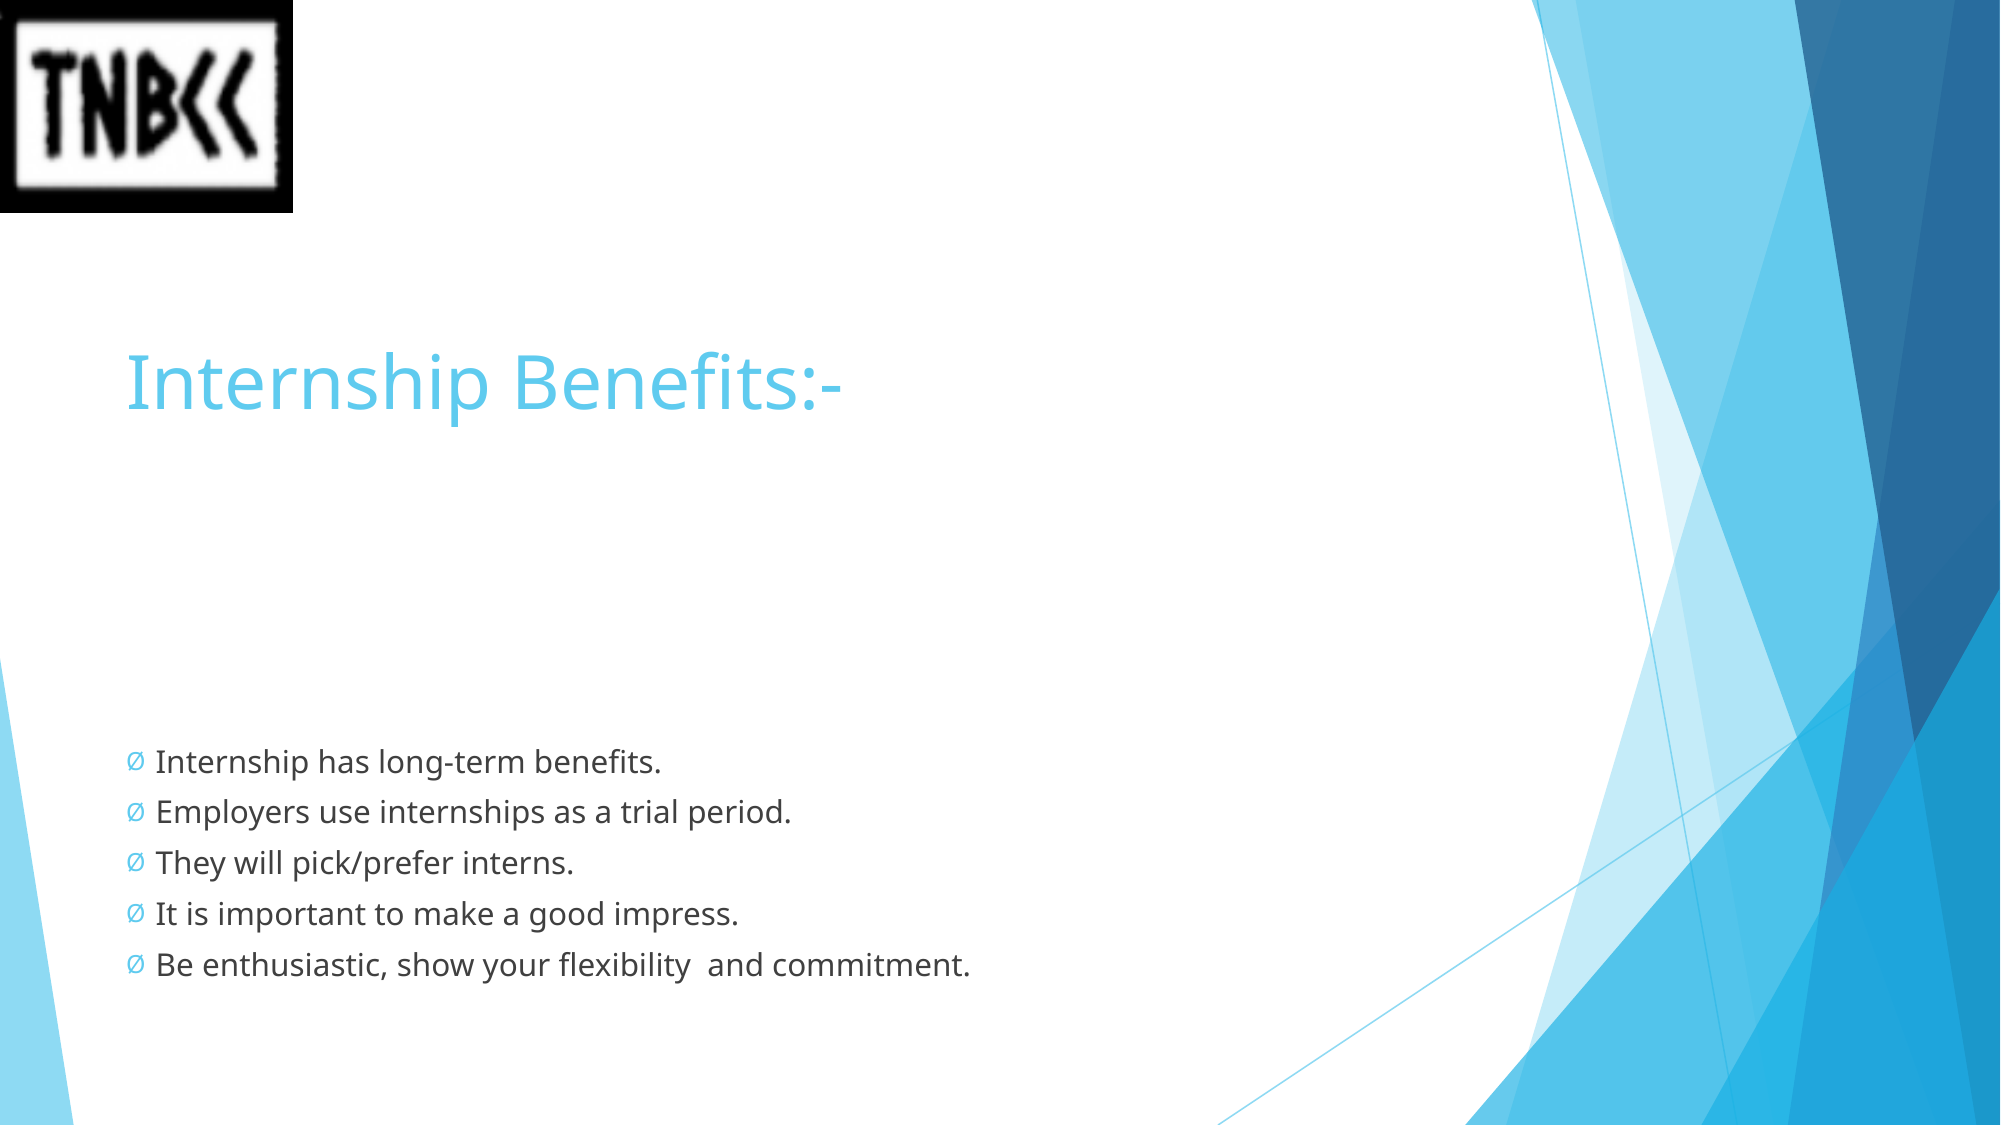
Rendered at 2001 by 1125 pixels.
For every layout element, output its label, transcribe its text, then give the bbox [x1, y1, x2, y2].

picture [0, 0, 293, 213]
list Internship has long-term benefits. Employers use internships as a trial period. They will pick/prefer interns. It is important to make a good impress. Be enthusiastic, show your flexibility and commitment. [328, 510, 1739, 769]
title Internship Benefits:- [146, 230, 1557, 429]
